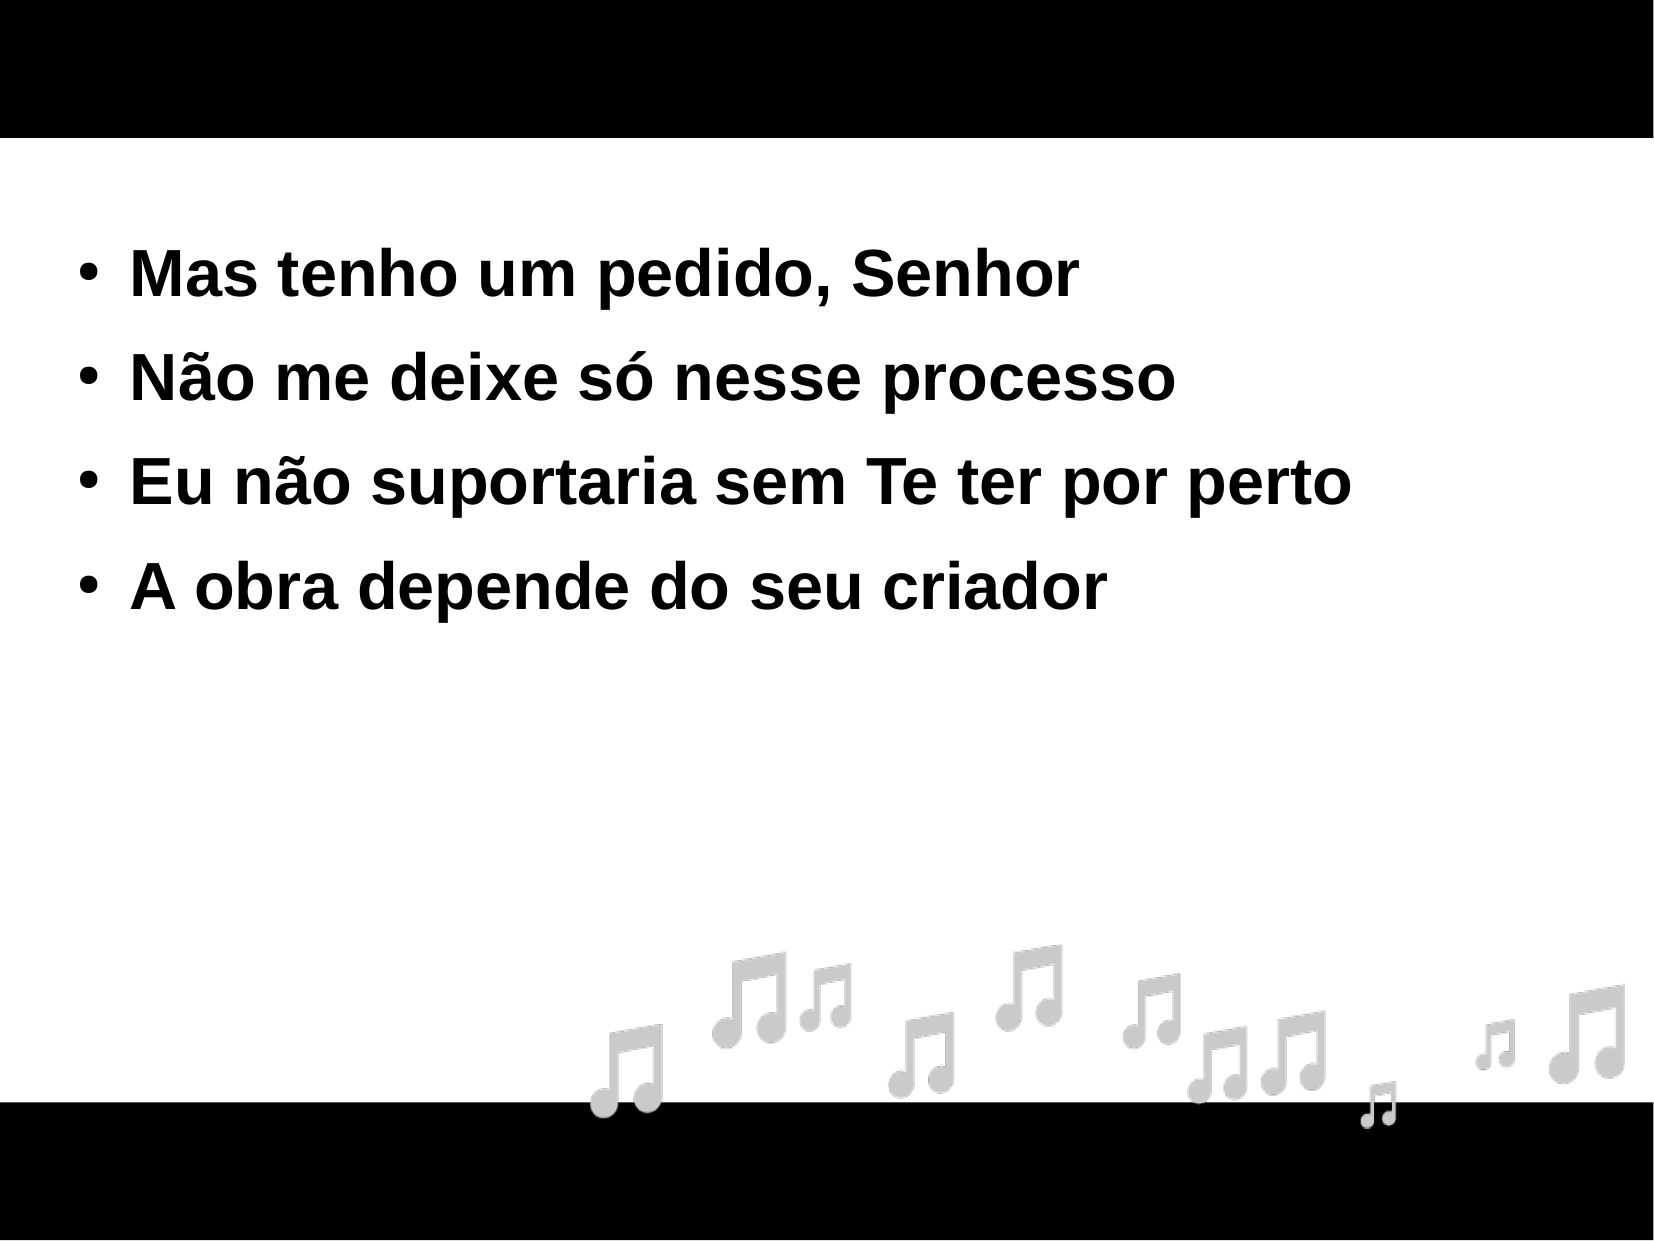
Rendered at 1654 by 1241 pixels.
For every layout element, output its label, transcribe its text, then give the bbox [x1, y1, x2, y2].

list Mas tenho um pedido, Senhor Não me deixe só nesse processo Eu não suportaria sem Te ter por perto A obra depende do seu criador [59, 236, 1595, 1024]
